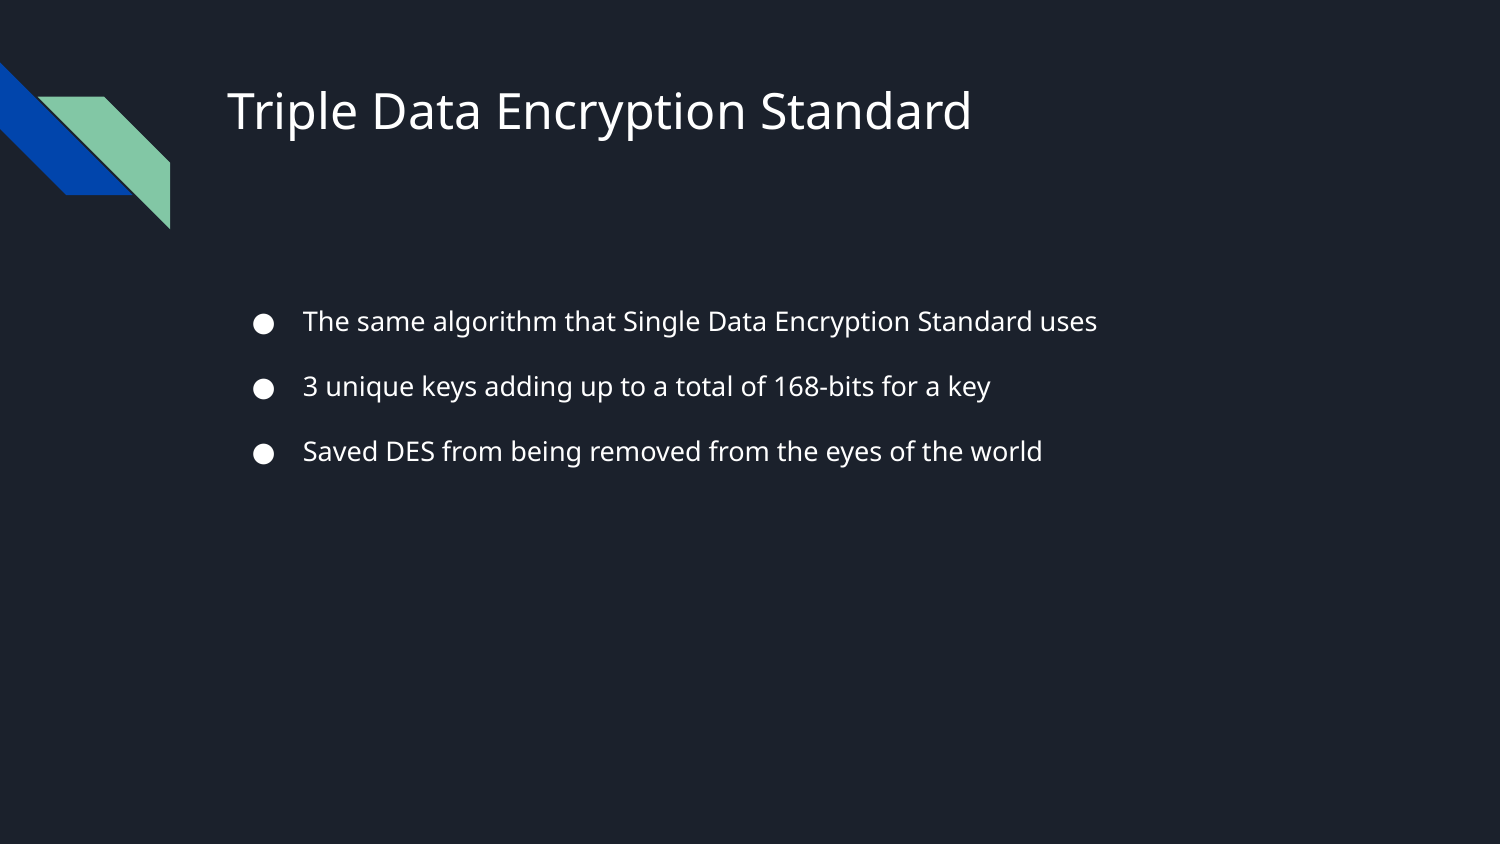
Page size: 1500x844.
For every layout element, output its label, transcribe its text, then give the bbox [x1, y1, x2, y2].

title Triple Data Encryption Standard [212, 64, 1368, 215]
list The same algorithm that Single Data Encryption Standard uses 3 unique keys adding up to a total of 168-bits for a key Saved DES from being removed from the eyes of the world [212, 257, 1283, 735]
